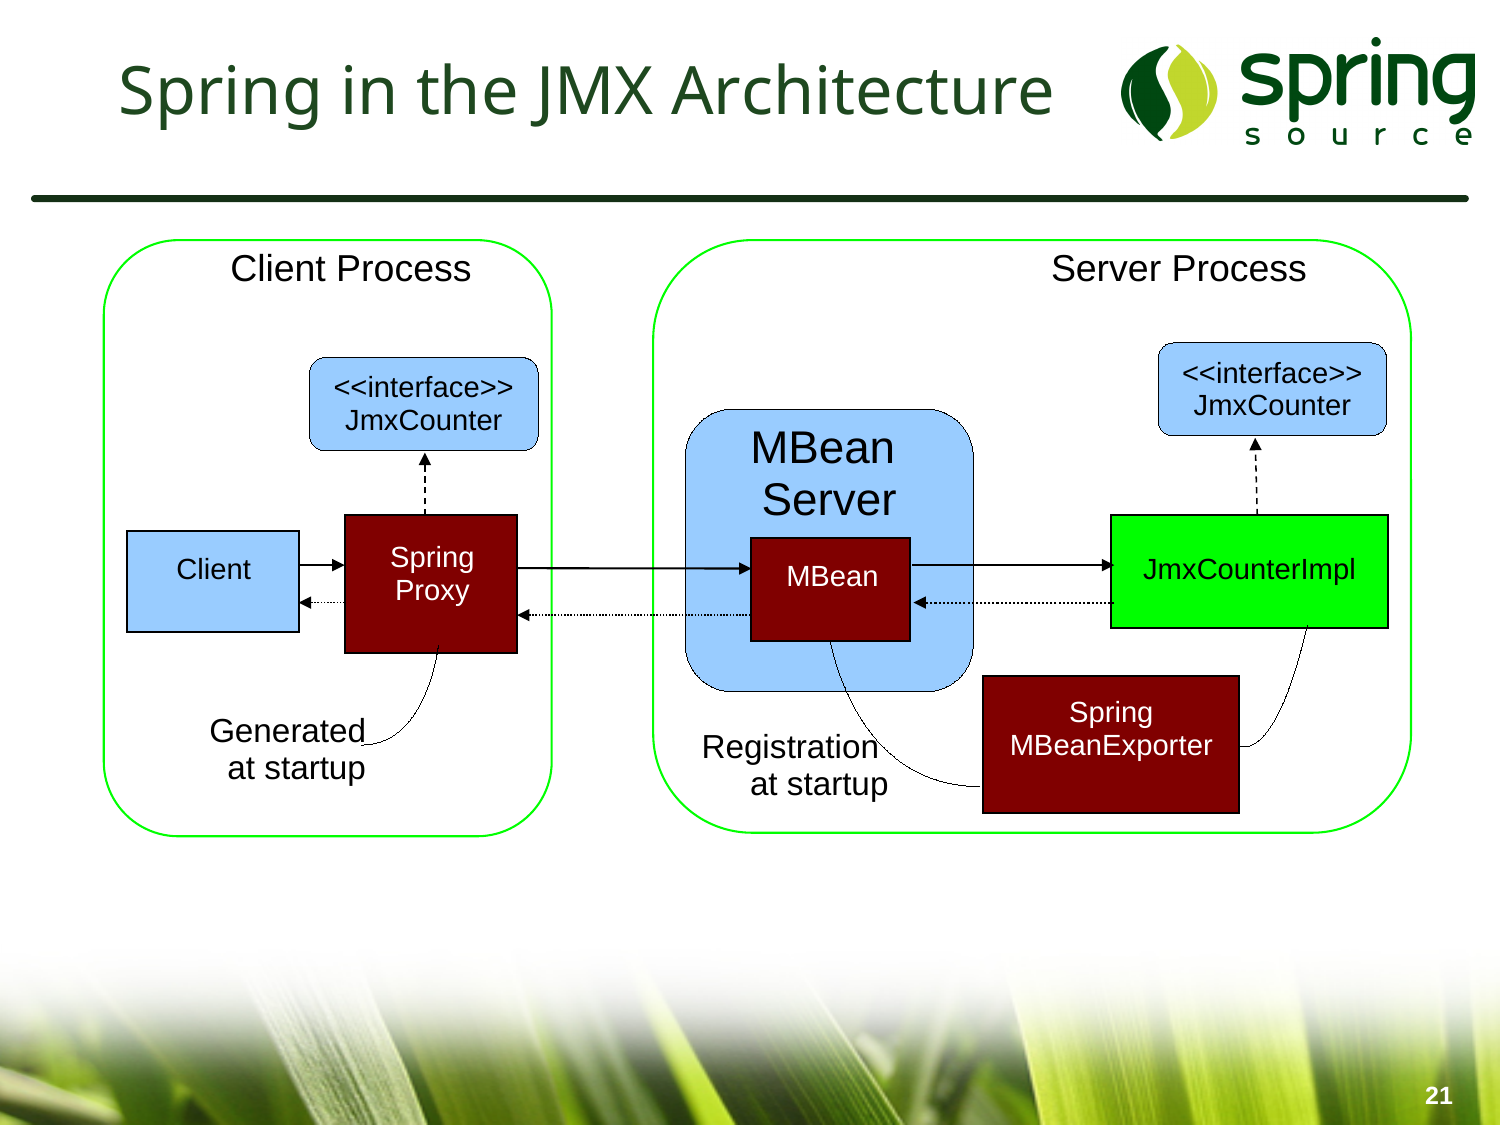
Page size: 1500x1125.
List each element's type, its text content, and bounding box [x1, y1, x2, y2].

title Spring in the JMX Architecture [103, 0, 1136, 178]
text_box JmxCounterImpl [1115, 545, 1385, 595]
text_box [126, 530, 299, 545]
text_box Spring Proxy [351, 533, 514, 615]
text_box Server Process [950, 240, 1408, 298]
text_box Client Process [107, 240, 595, 298]
text_box Spring MBeanExporter [990, 687, 1233, 769]
text_box <<interface>> JmxCounter [309, 357, 539, 451]
text_box [751, 538, 911, 642]
text_box [344, 515, 517, 653]
text_box <<interface>> JmxCounter [1158, 342, 1387, 436]
picture [1136, 37, 1475, 145]
text_box MBean Server [685, 409, 974, 692]
text_box Client [125, 545, 303, 594]
text_box MBean [757, 551, 908, 601]
picture [0, 944, 1500, 1125]
text_box [1111, 515, 1389, 628]
text_box Registration at startup [686, 721, 907, 811]
text_box Generated at startup [194, 705, 415, 795]
text_box [126, 594, 299, 633]
text_box [983, 675, 1240, 814]
